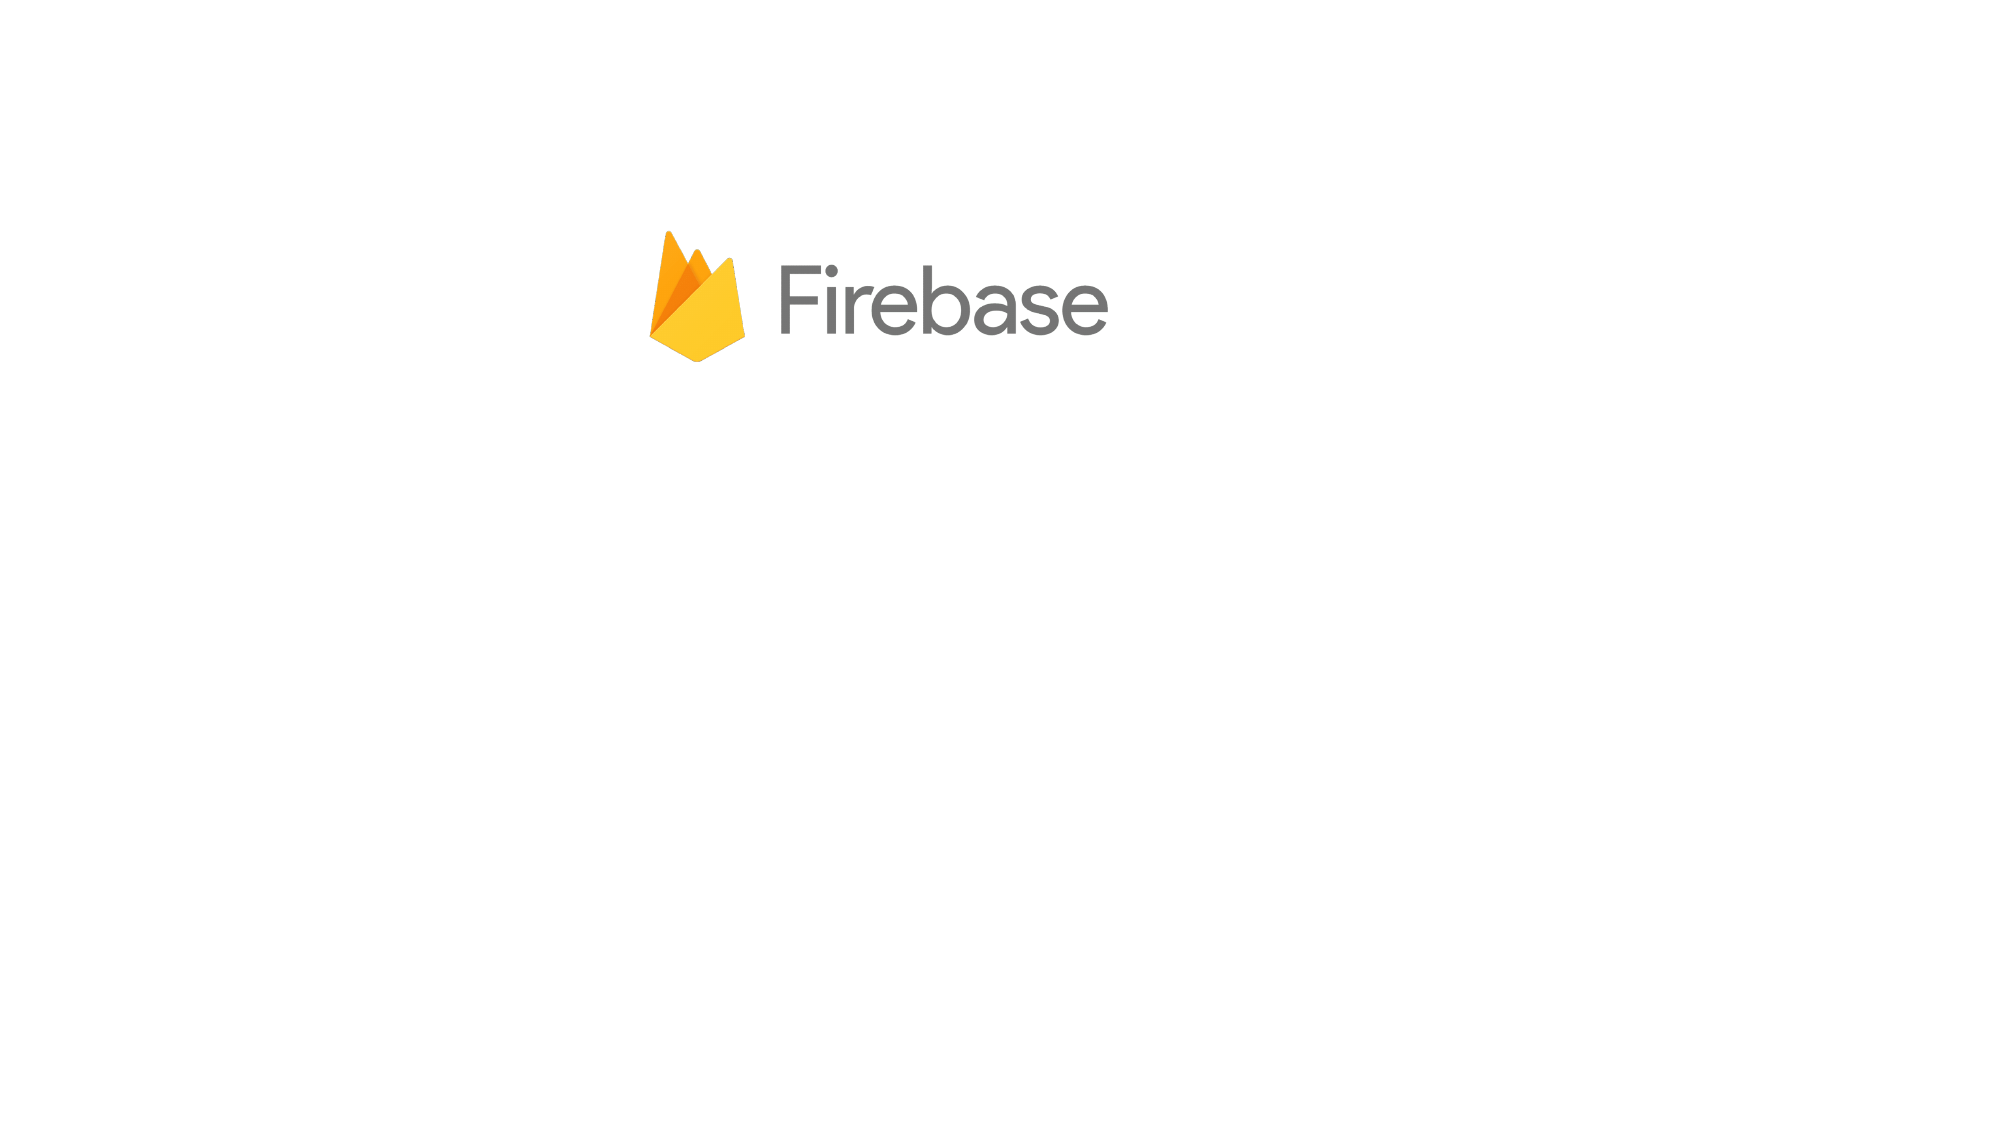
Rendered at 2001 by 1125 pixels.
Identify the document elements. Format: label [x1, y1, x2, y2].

picture [649, 230, 1108, 362]
